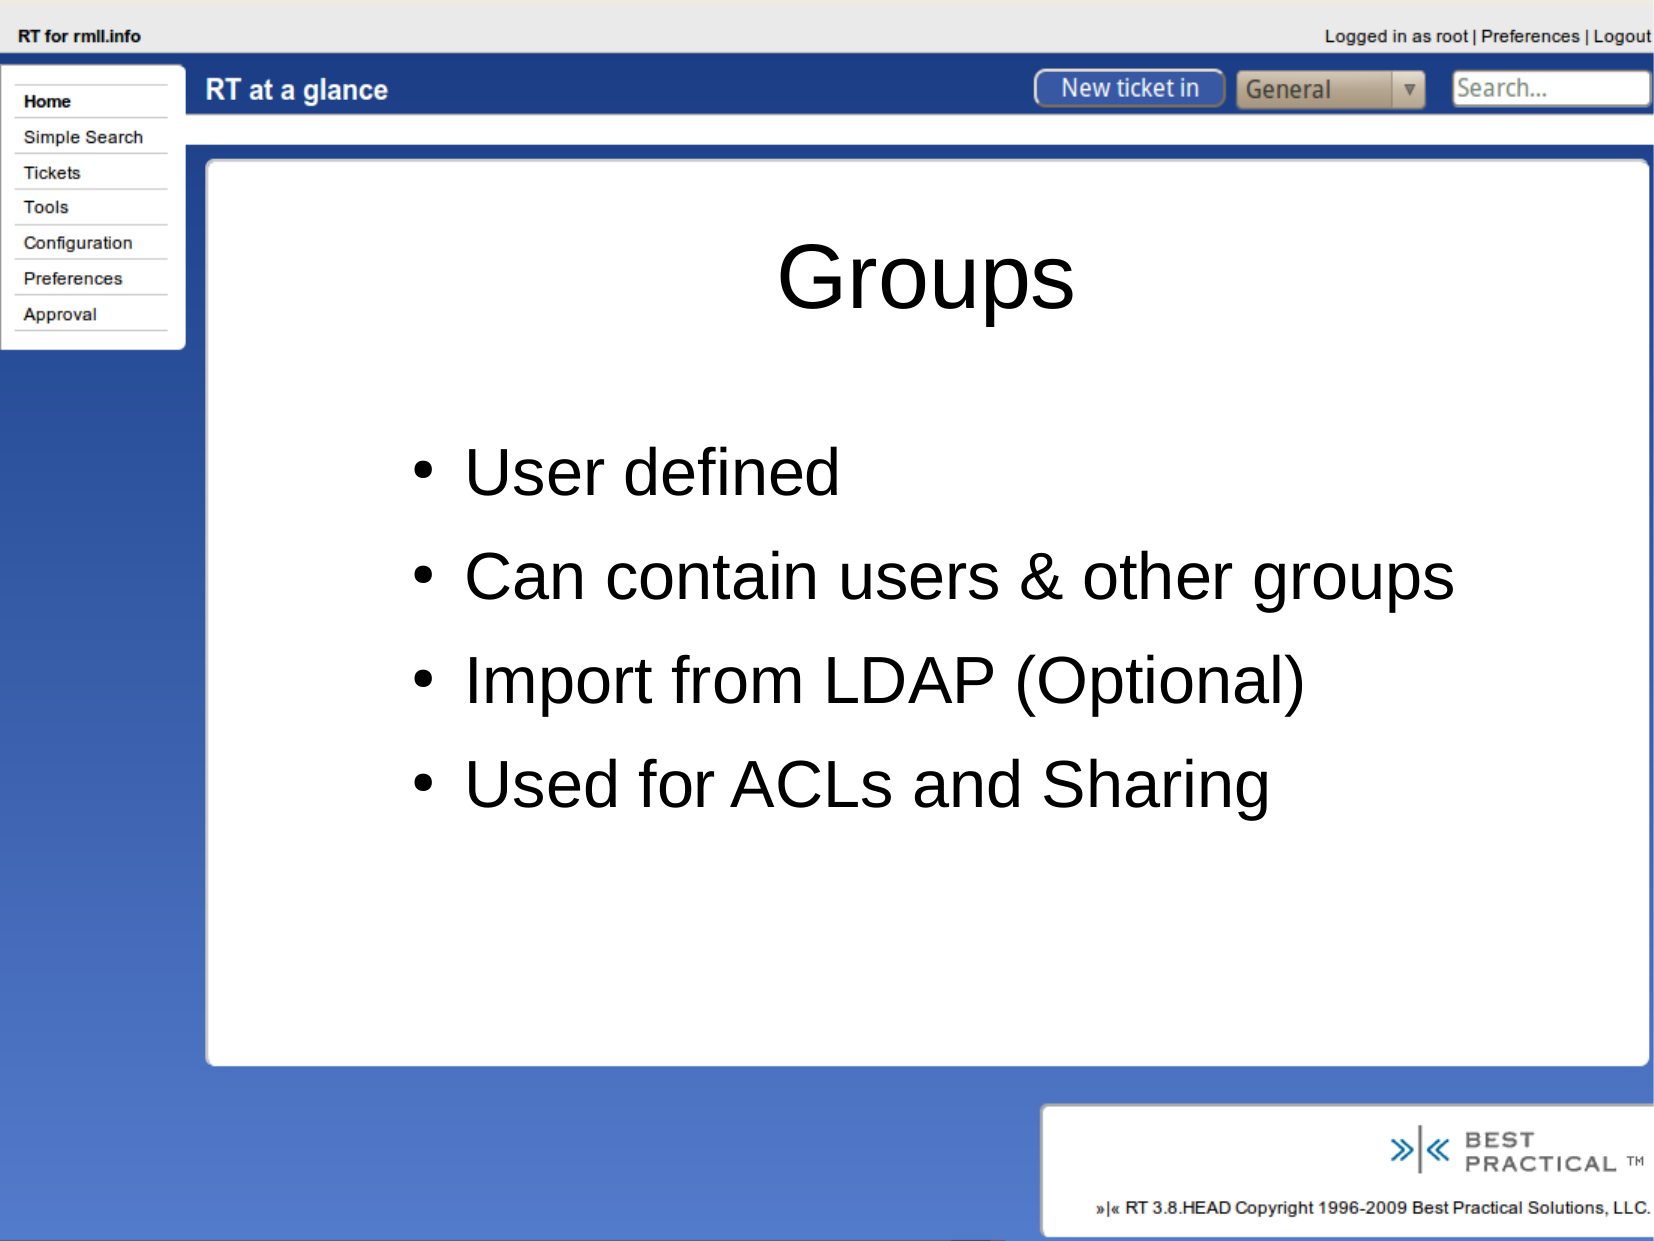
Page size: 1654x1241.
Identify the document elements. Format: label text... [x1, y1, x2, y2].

list User defined Can contain users & other groups Import from LDAP (Optional) Used for ACLs and Sharing [393, 434, 1472, 1122]
title Groups [211, 177, 1642, 377]
picture [468, 0, 1654, 1241]
